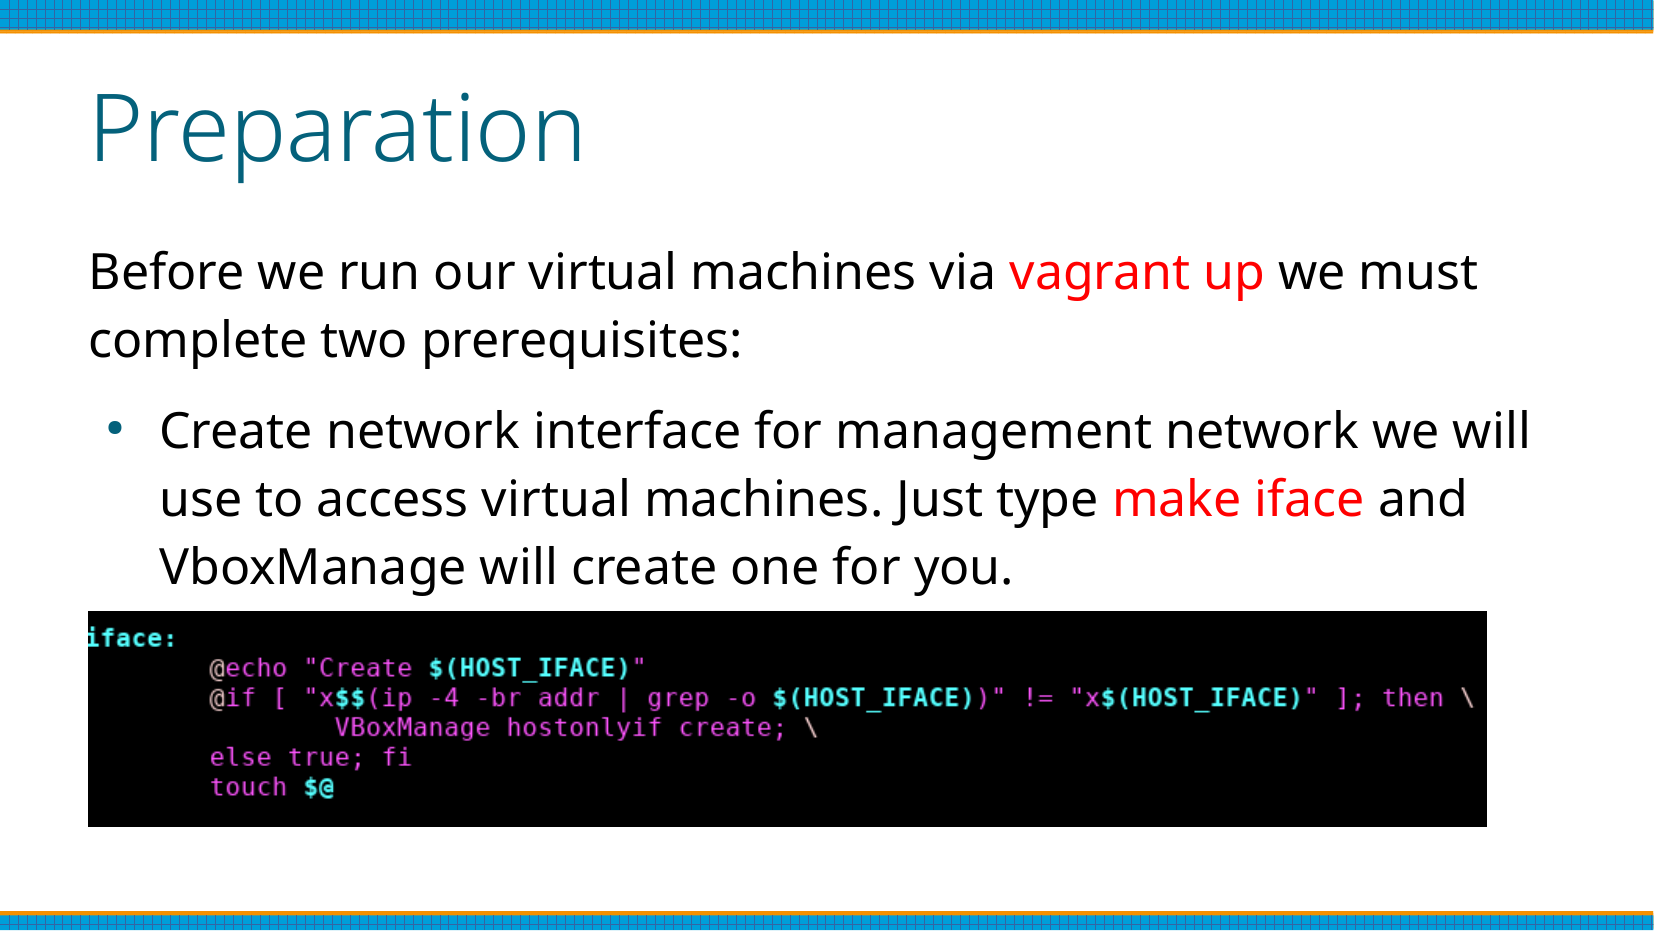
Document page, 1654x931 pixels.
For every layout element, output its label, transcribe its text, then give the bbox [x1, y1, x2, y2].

picture [88, 611, 1487, 827]
list Before we run our virtual machines via vagrant up we must complete two prerequisites: Create network interface for management network we will use to access virtual machines. Just type make iface and VboxManage will create one for you. [88, 236, 1565, 901]
title Preparation [88, 44, 1565, 207]
